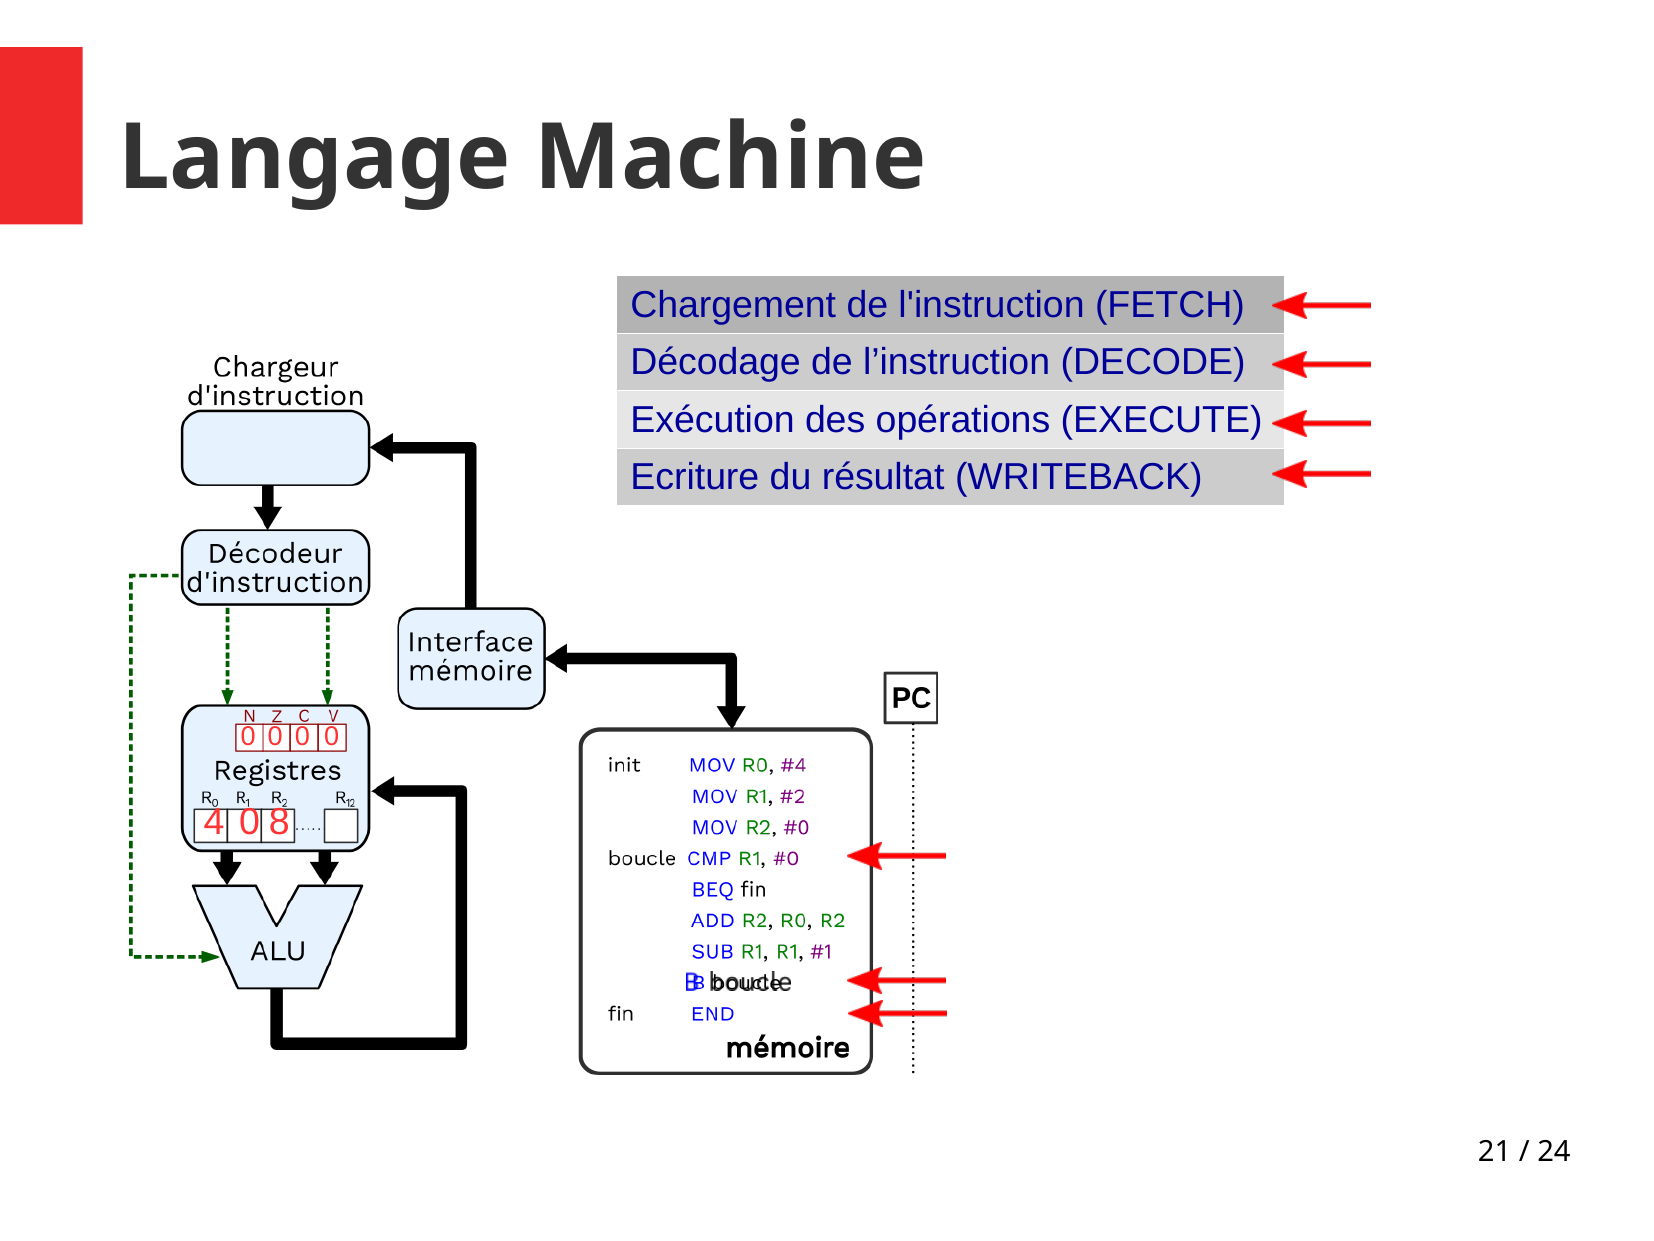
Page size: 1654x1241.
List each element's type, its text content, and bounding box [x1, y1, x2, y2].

table_header Chargement de l'instruction (FETCH) [617, 276, 1284, 333]
text_box 0 [231, 713, 256, 759]
picture [1272, 351, 1371, 378]
text_box 0 [224, 793, 254, 851]
picture [1272, 460, 1371, 488]
picture [129, 355, 947, 1075]
table_cell Décodage de l’instruction (DECODE) [617, 334, 1284, 390]
picture [1272, 292, 1371, 319]
text_box 0 [258, 713, 283, 759]
text_box 4 [188, 793, 224, 851]
title Langage Machine [118, 49, 1571, 257]
text_box 0 [315, 713, 339, 760]
picture [1272, 410, 1371, 438]
table_cell Exécution des opérations (EXECUTE) [617, 391, 1284, 448]
text_box 8 [254, 793, 302, 851]
table_cell Ecriture du résultat (WRITEBACK) [617, 449, 1284, 505]
text_box 0 [286, 713, 310, 760]
